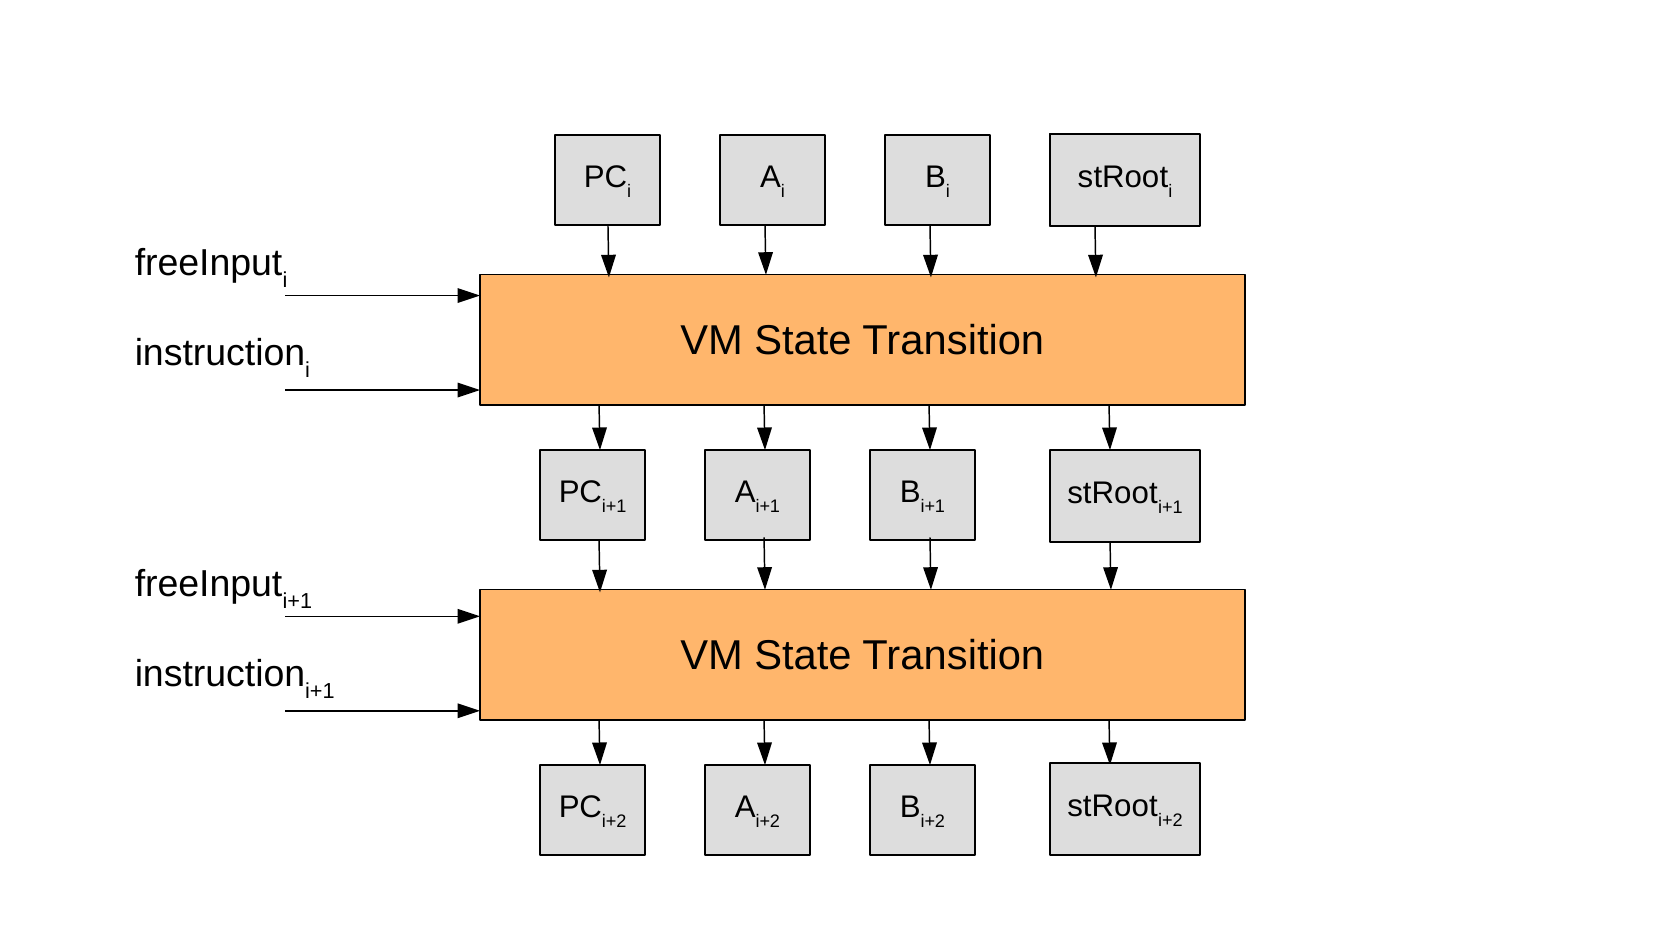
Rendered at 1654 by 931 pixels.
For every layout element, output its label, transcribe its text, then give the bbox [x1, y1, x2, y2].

text_box stRooti [1050, 134, 1201, 226]
text_box VM State Transition [480, 589, 1246, 721]
text_box Ai [720, 135, 826, 226]
text_box VM State Transition [480, 274, 1246, 406]
text_box instructioni+1 [120, 645, 361, 711]
text_box Bi+1 [870, 450, 976, 541]
text_box Ai+2 [705, 765, 811, 856]
text_box PCi+1 [540, 450, 646, 541]
text_box instructioni [120, 324, 346, 391]
text_box Ai+1 [705, 450, 811, 541]
text_box stRooti+1 [1050, 450, 1201, 542]
text_box stRooti+2 [1050, 763, 1201, 856]
text_box Bi+2 [870, 765, 976, 856]
text_box PCi [555, 135, 661, 226]
text_box freeInputi [120, 234, 346, 301]
text_box Bi [885, 135, 991, 226]
text_box PCi+2 [540, 765, 646, 856]
text_box freeInputi+1 [120, 555, 346, 621]
